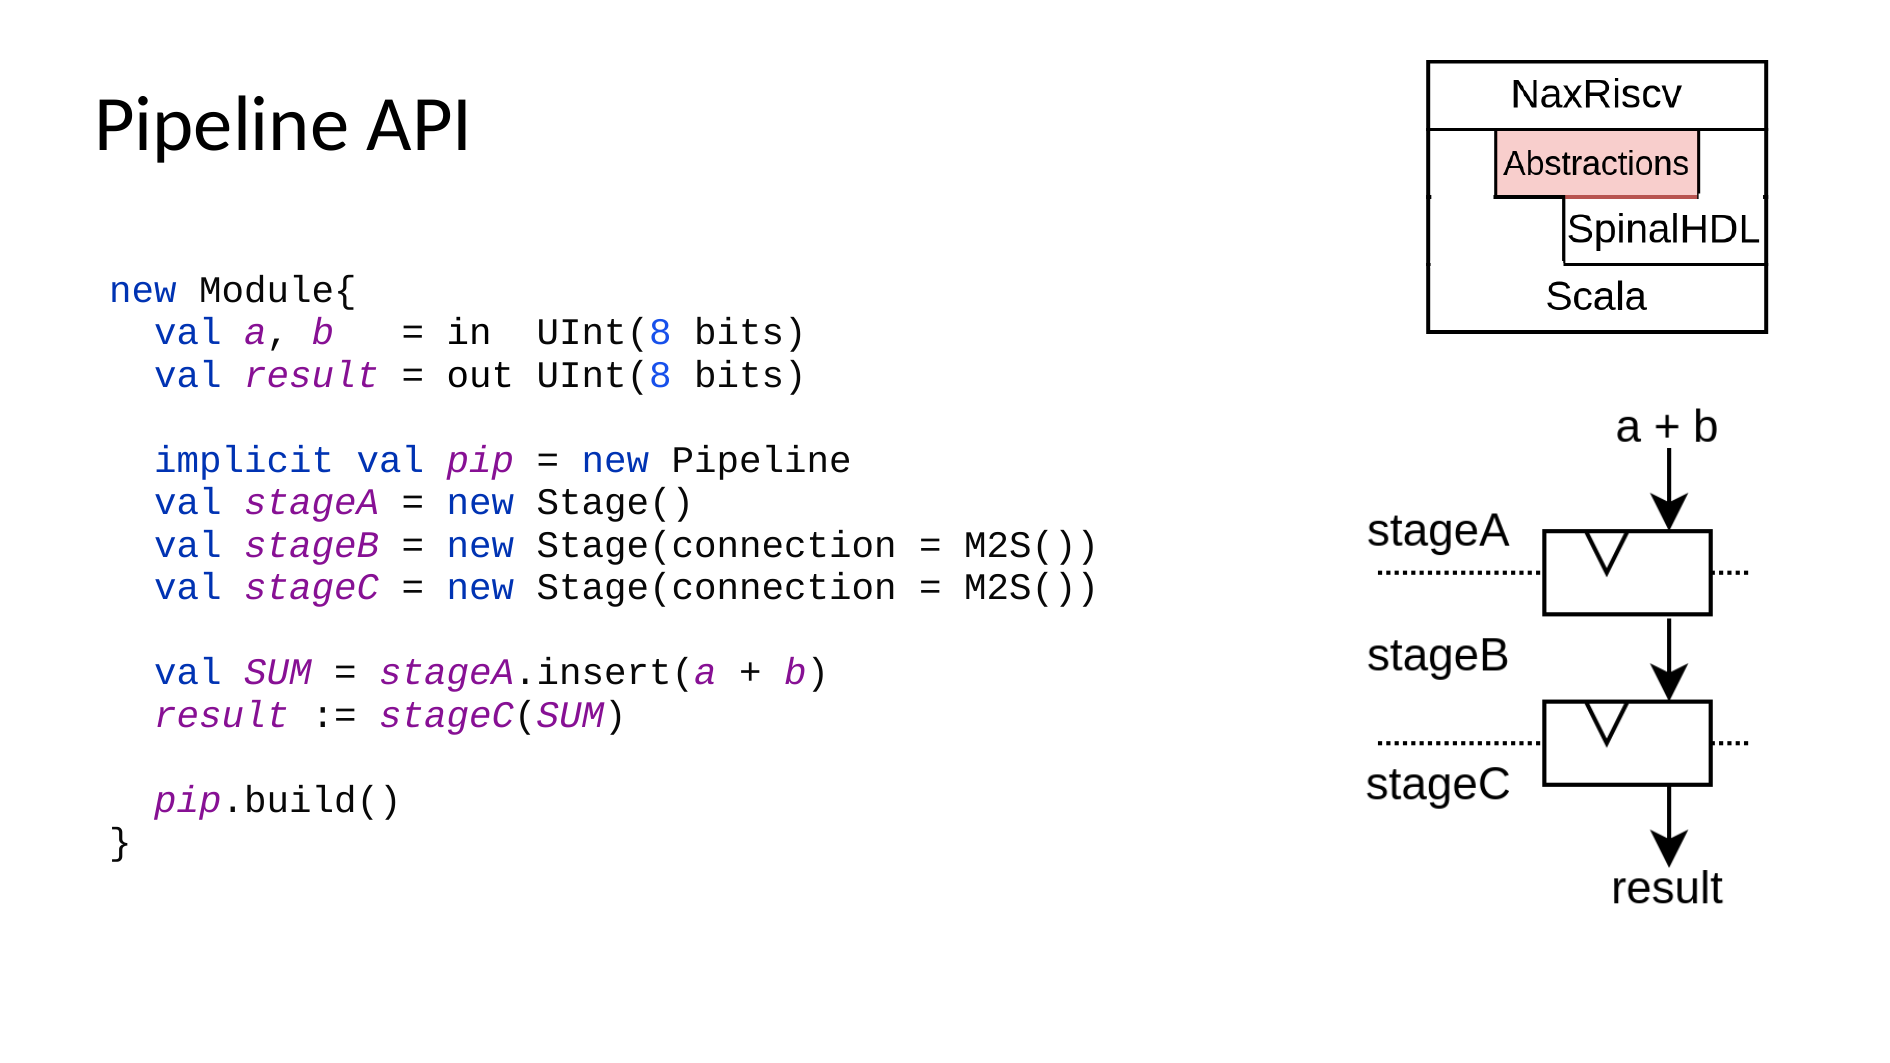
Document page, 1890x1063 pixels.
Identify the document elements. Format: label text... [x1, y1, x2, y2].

text_box new Module{ val a, b = in UInt(8 bits) val result = out UInt(8 bits) implicit val pip = new Pipeline val stageA = new Stage() val stageB = new Stage(connection = M2S()) val stageC = new Stage(connection = M2S()) val SUM = stageA.insert(a + b) result := stageC(SUM) pip.build() } [94, 263, 1242, 886]
title Pipeline API [94, 42, 1796, 220]
picture [1326, 26, 1802, 974]
